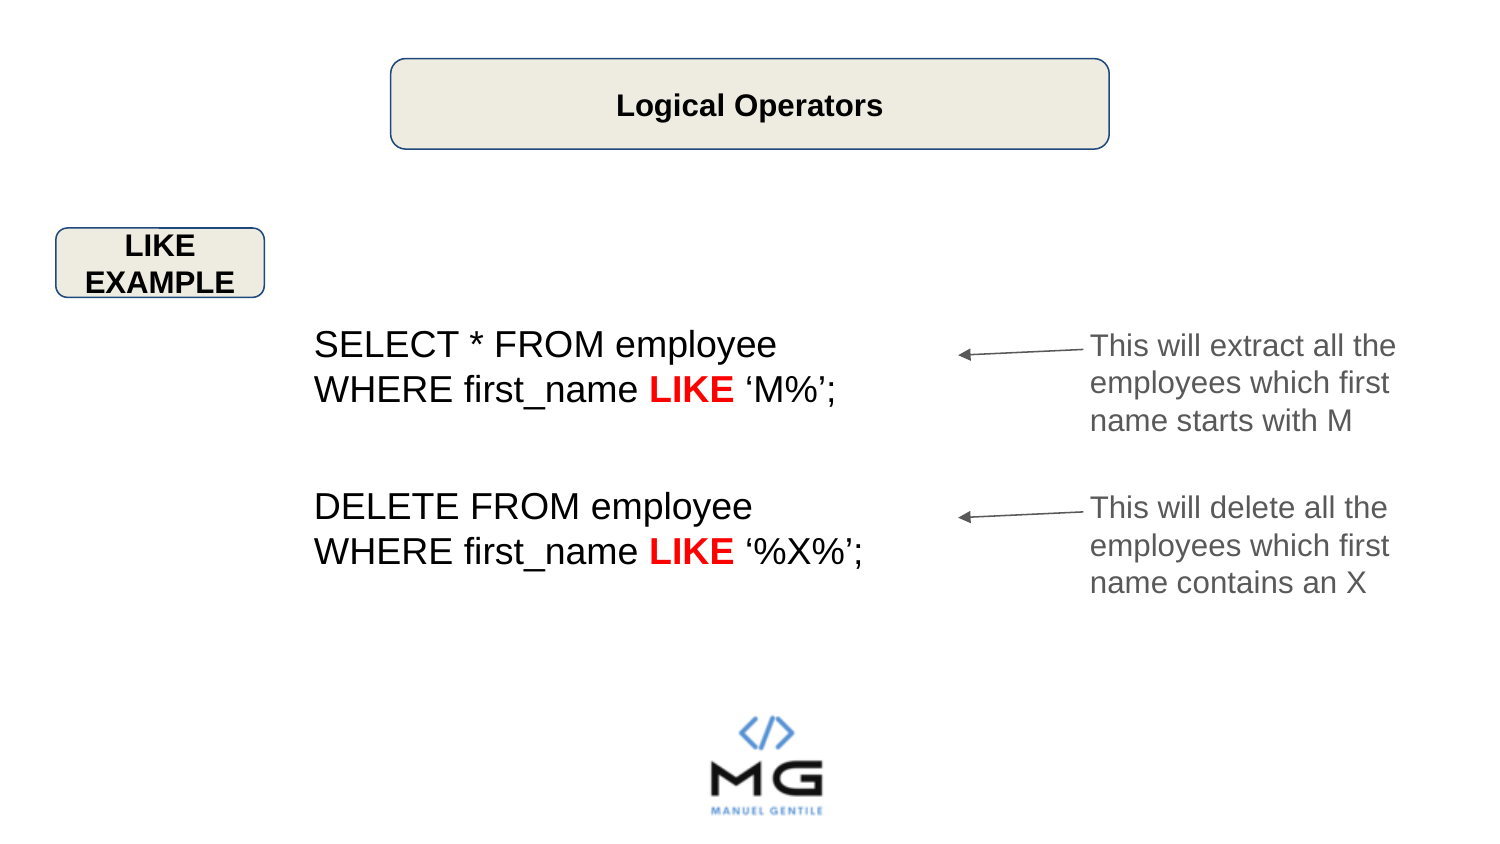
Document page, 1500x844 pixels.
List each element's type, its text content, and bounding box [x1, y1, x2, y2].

text_box This will delete all the employees which first name contains an X [1074, 472, 1447, 611]
text_box This will extract all the employees which first name starts with M [1074, 309, 1447, 448]
picture [688, 687, 846, 844]
text_box Logical Operators [390, 58, 1110, 150]
text_box DELETE FROM employee WHERE first_name LIKE ‘%X%’; [298, 467, 1066, 537]
text_box SELECT * FROM employee WHERE first_name LIKE ‘M%’; [298, 305, 1066, 375]
text_box LIKE EXAMPLE [55, 227, 265, 298]
